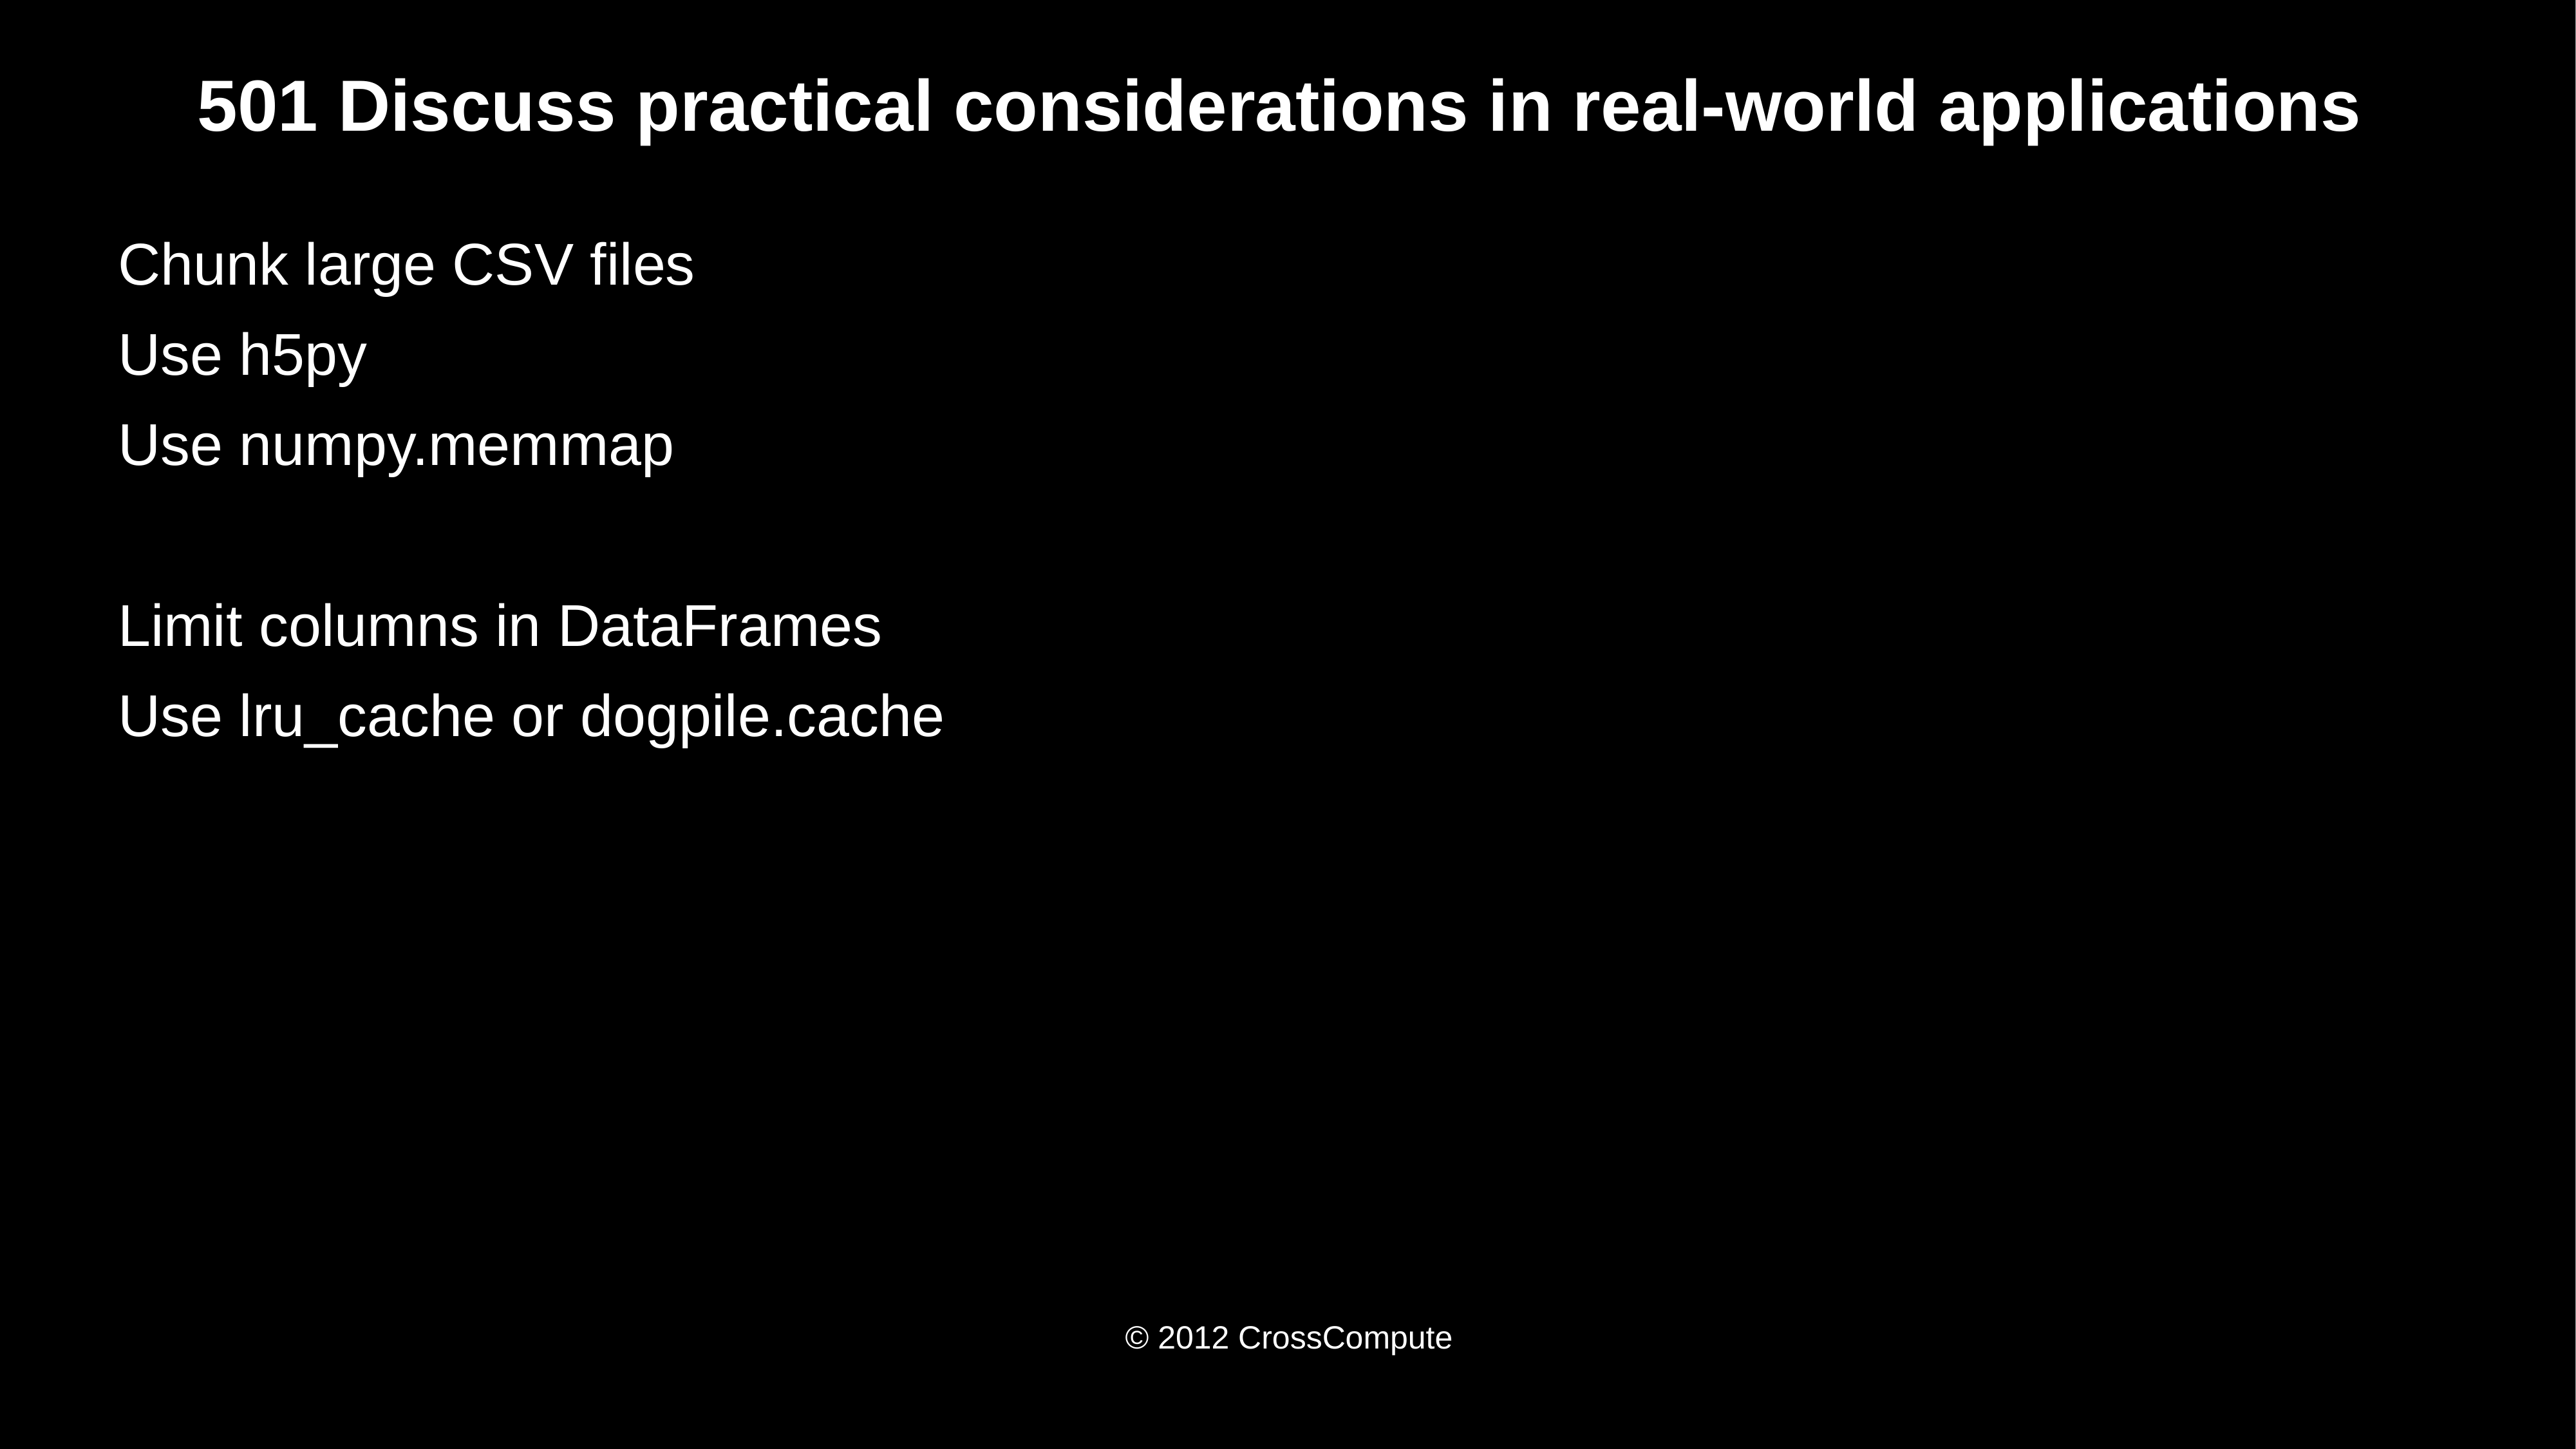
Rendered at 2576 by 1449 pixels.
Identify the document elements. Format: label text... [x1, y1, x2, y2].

title 501 Discuss practical considerations in real-world applications [72, 19, 2488, 193]
list Chunk large CSV files Use h5py Use numpy.memmap Limit columns in DataFrames Use lru_cache or dogpile.cache [72, 231, 2488, 1073]
